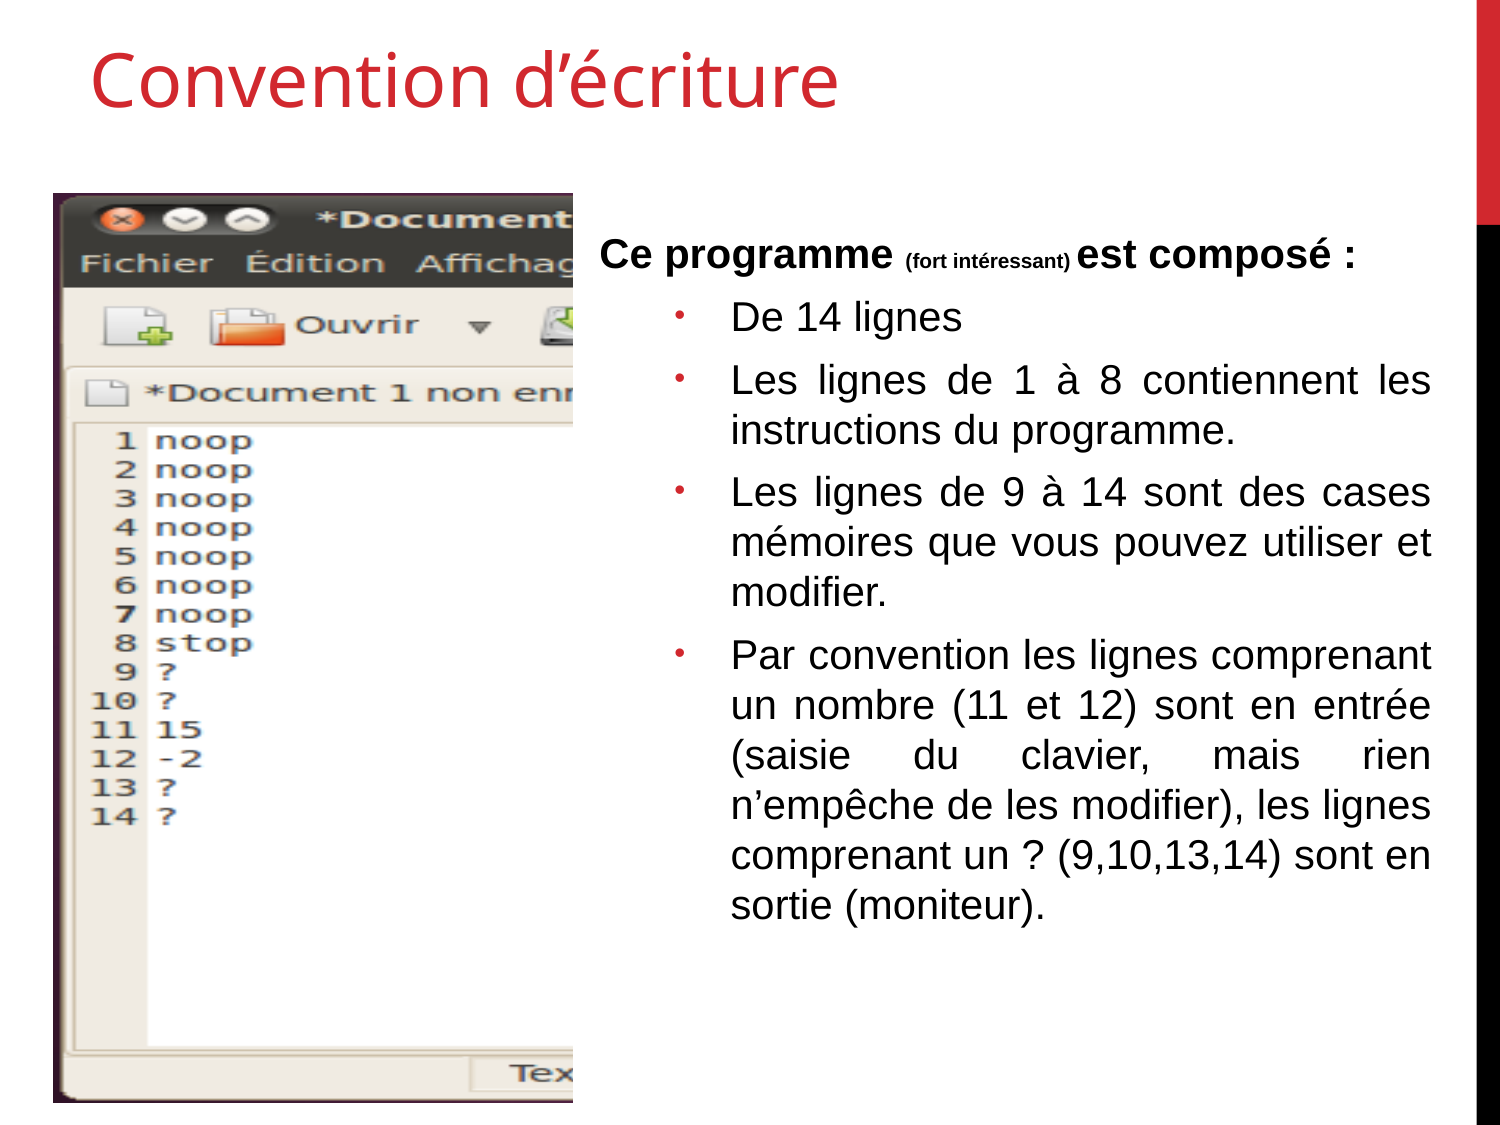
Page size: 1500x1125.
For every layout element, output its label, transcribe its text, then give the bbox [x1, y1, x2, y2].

list Ce programme (fort intéressant) est composé : De 14 lignes Les lignes de 1 à 8 contiennent les instructions du programme. Les lignes de 9 à 14 sont des cases mémoires que vous pouvez utiliser et modifier. Par convention les lignes comprenant un nombre (11 et 12) sont en entrée (saisie du clavier, mais rien n’empêche de les modifier), les lignes comprenant un ? (9,10,13,14) sont en sortie (moniteur). [584, 219, 1447, 1071]
picture [53, 193, 573, 1103]
title Convention d’écriture [75, 25, 1376, 138]
